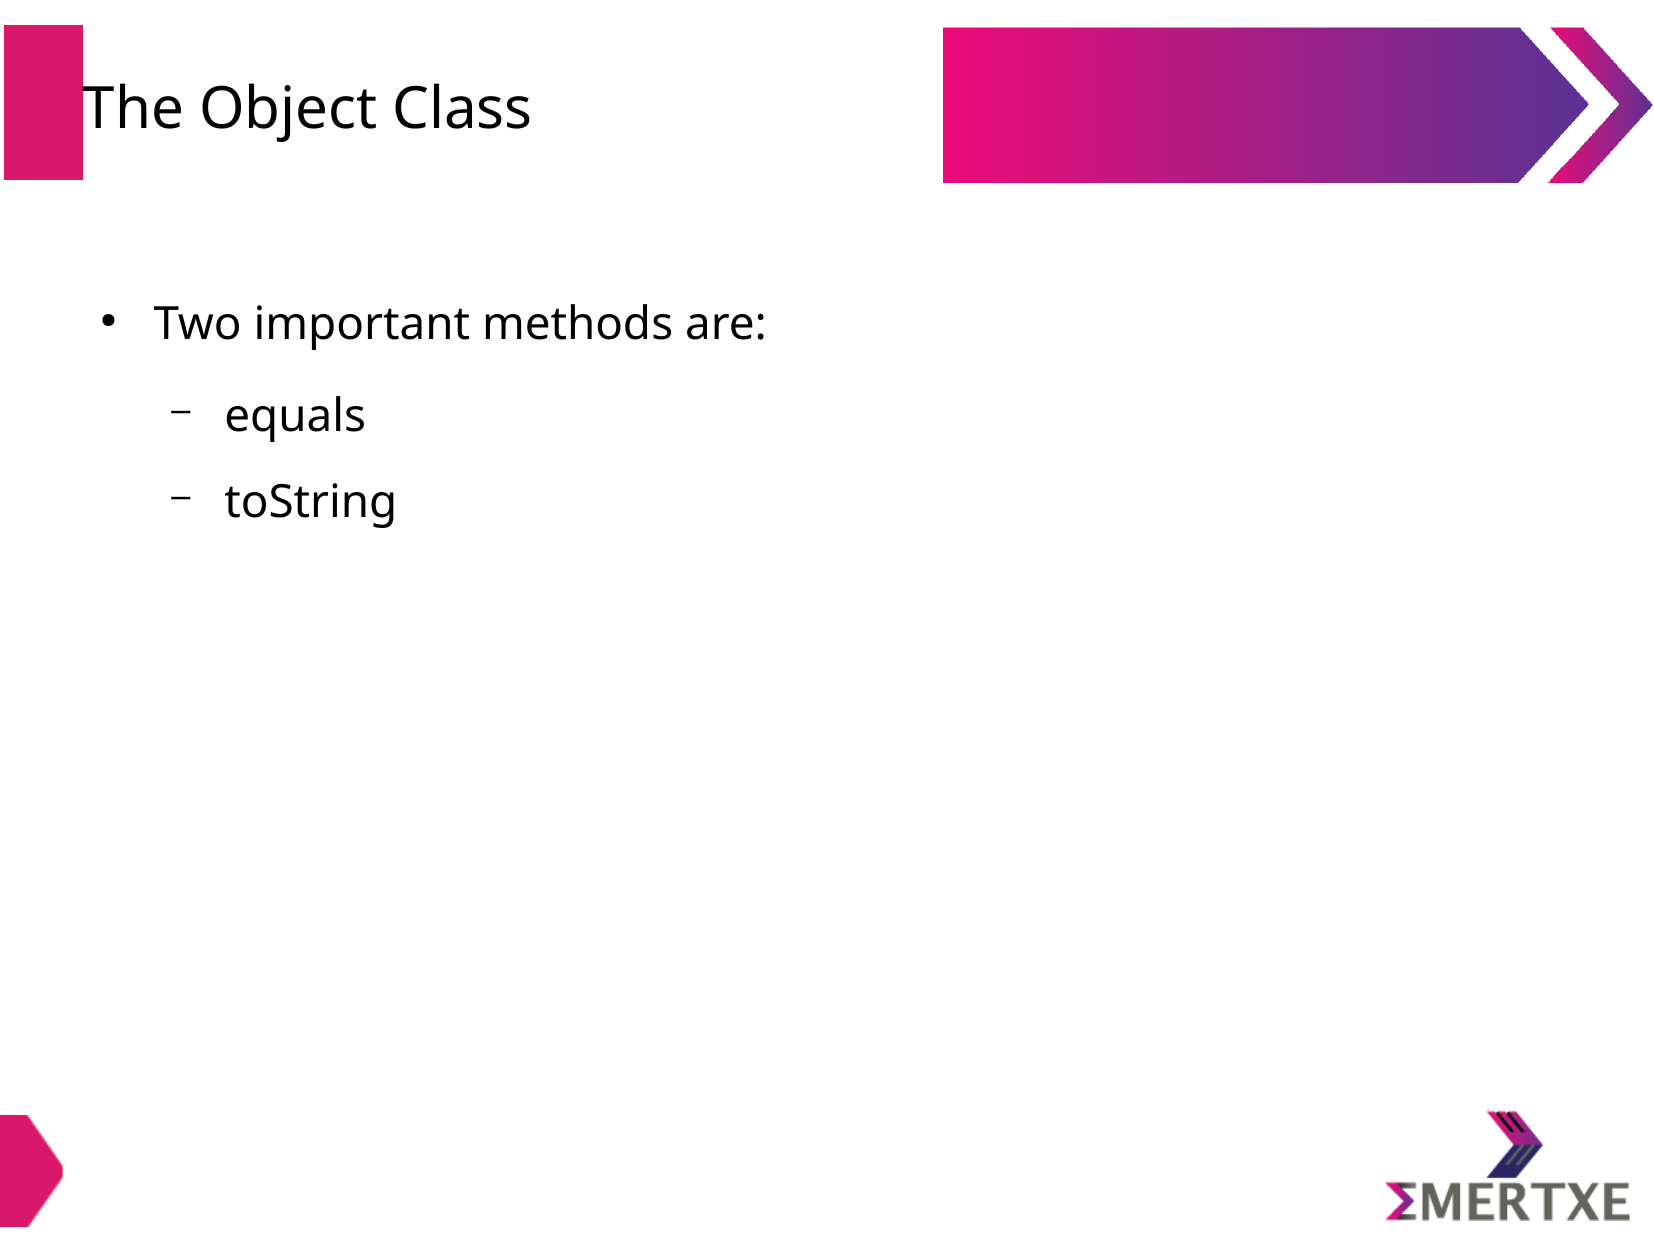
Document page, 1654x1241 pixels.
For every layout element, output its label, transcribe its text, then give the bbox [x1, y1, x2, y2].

title The Object Class [82, 2, 1571, 210]
picture [1385, 1107, 1631, 1221]
picture [1571, 27, 1653, 183]
list Two important methods are: equals toString [82, 290, 1571, 1010]
